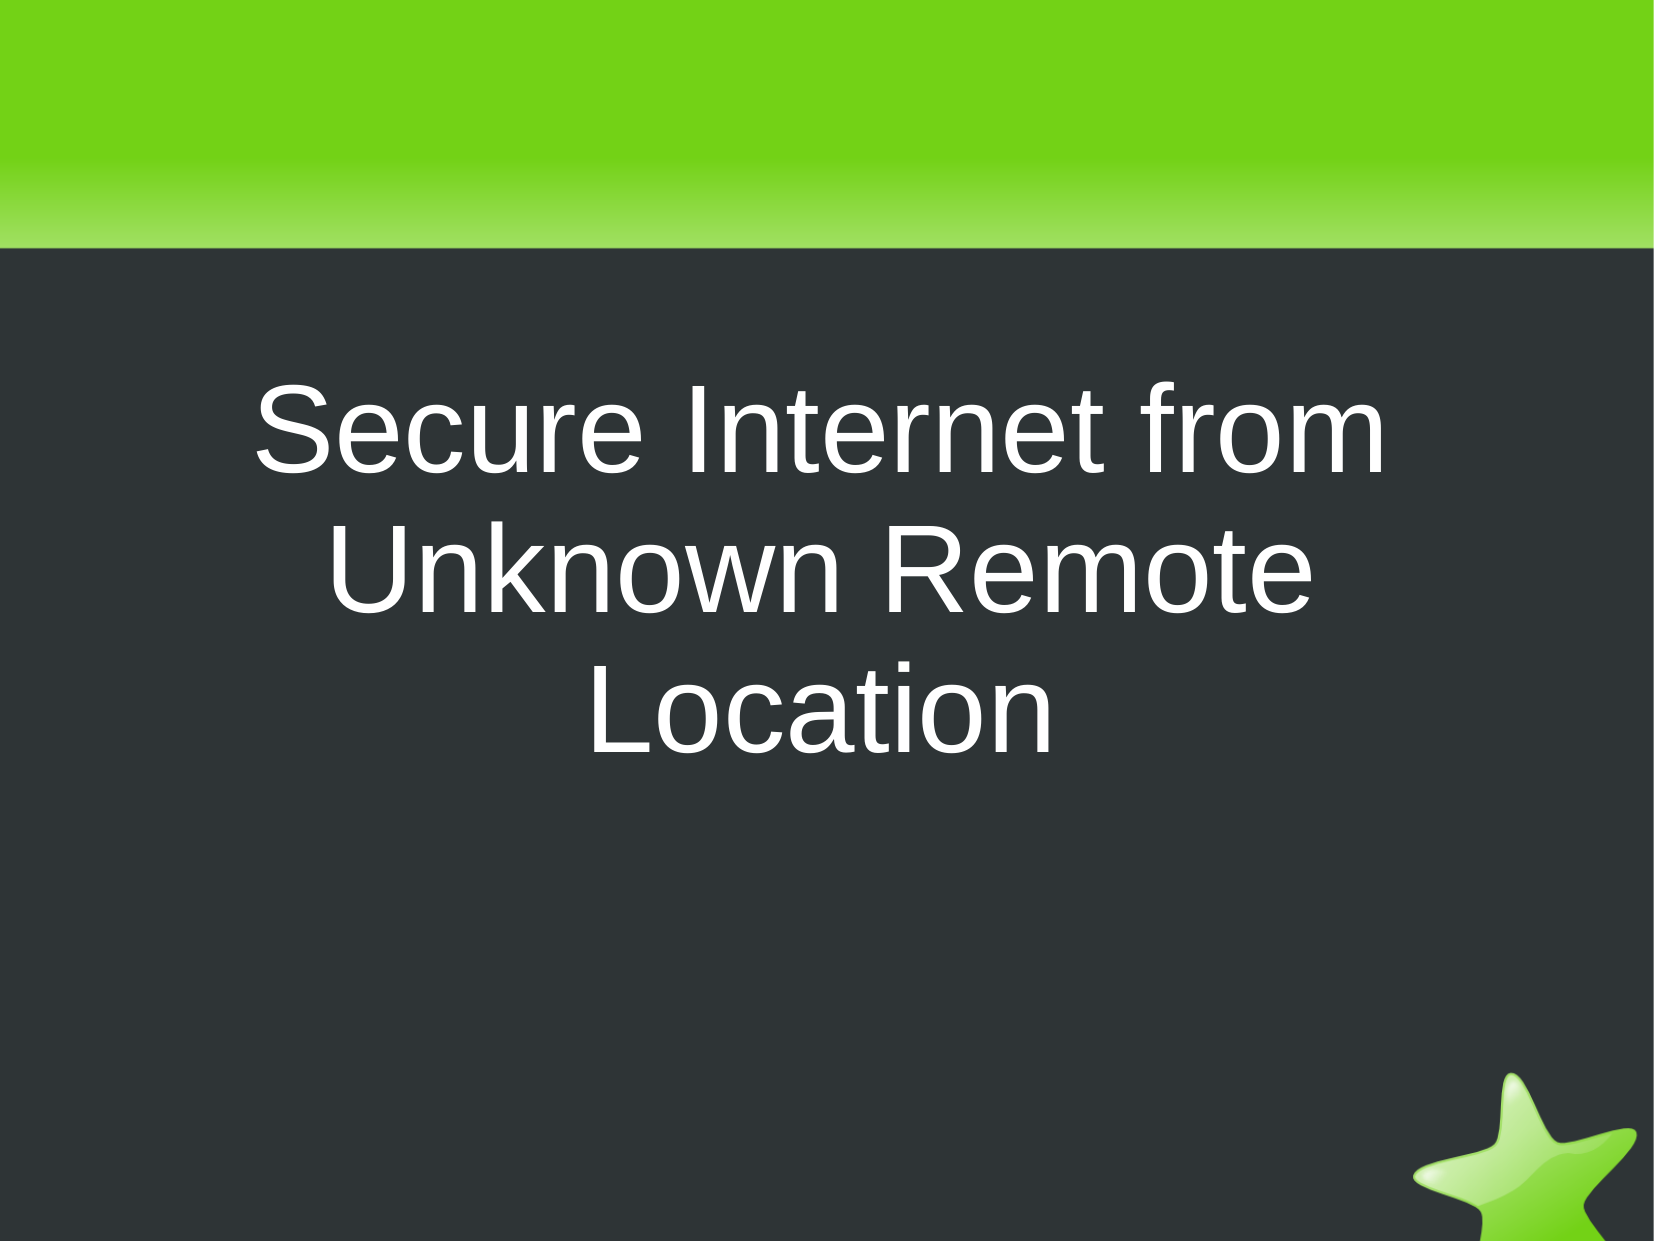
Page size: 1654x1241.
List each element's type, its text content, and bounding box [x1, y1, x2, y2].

subtitle Secure Internet from Unknown Remote Location [76, 36, 1565, 1102]
picture [0, 0, 1654, 1241]
